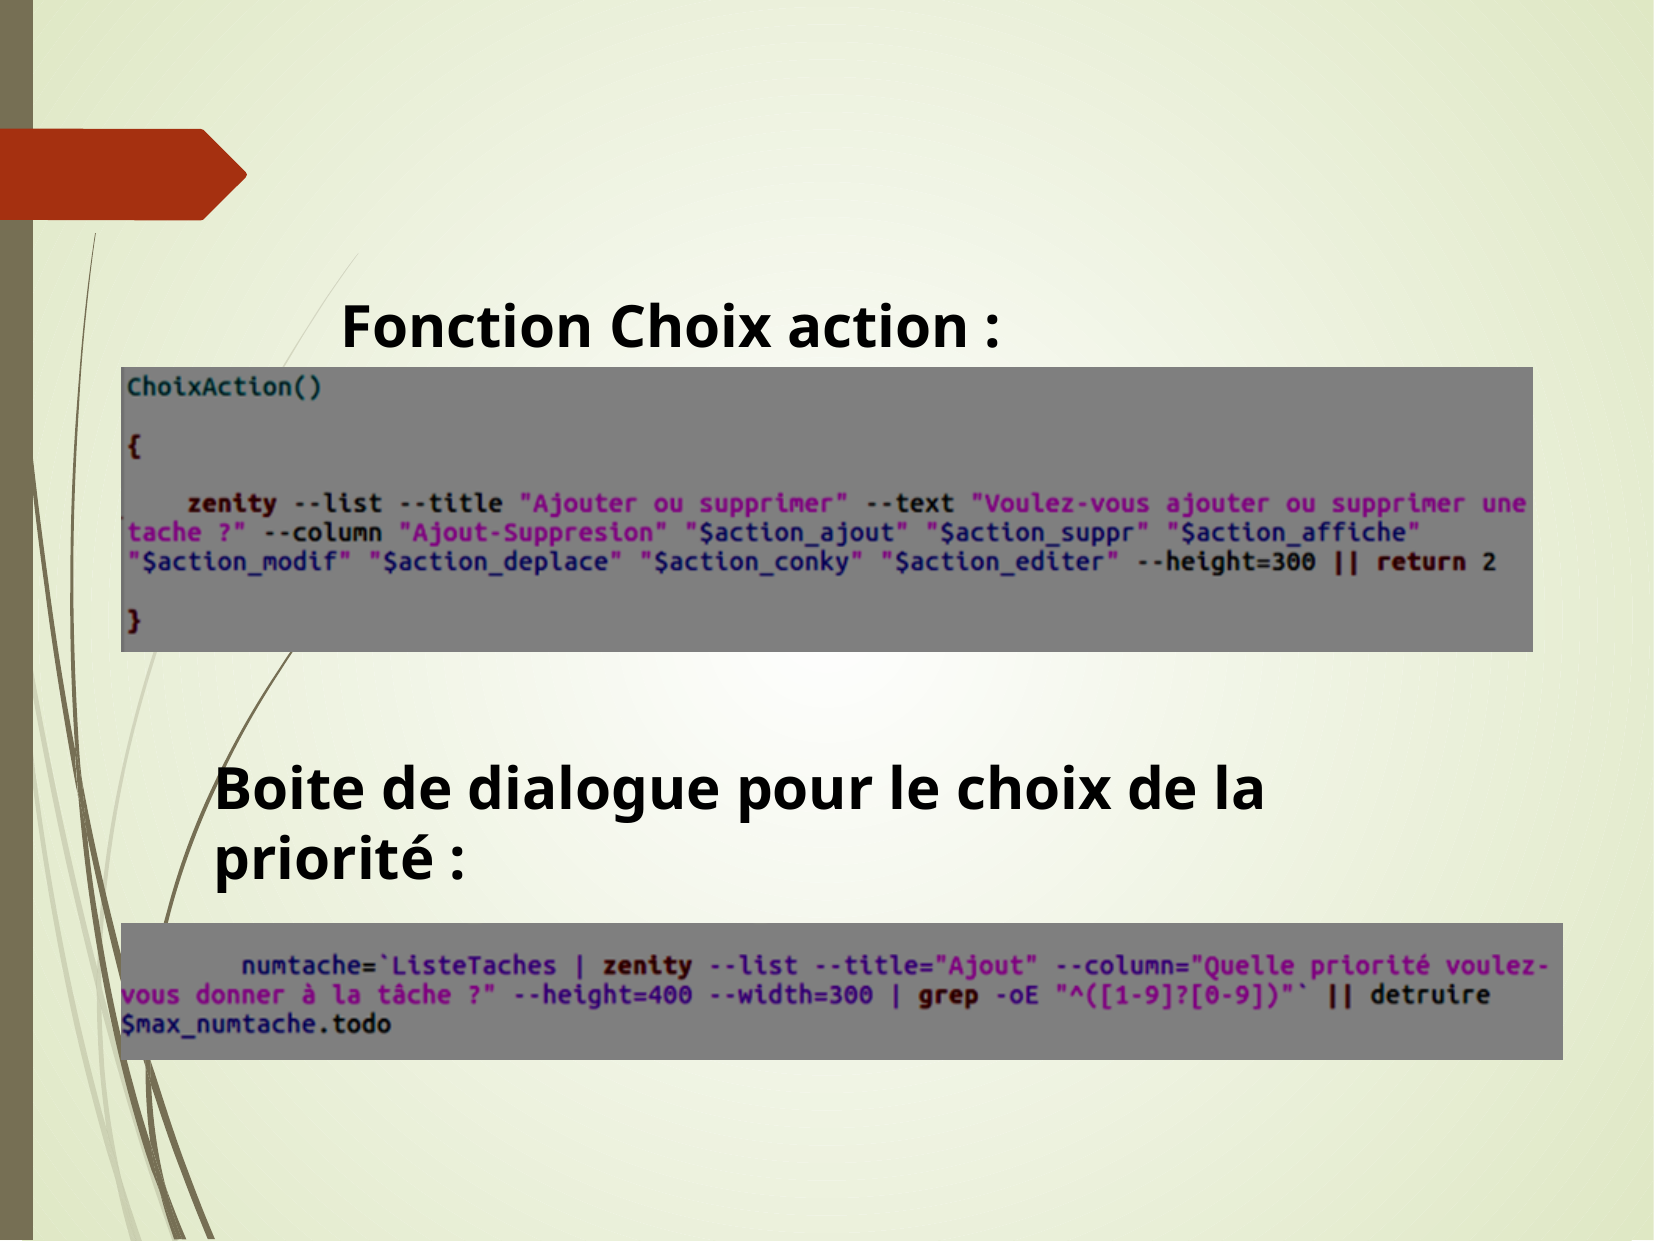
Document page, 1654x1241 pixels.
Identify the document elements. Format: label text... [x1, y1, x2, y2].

picture [121, 367, 1533, 652]
picture [121, 923, 1563, 1060]
text_box Boite de dialogue pour le choix de la priorité : [198, 743, 1383, 900]
text_box Fonction Choix action : [325, 281, 1129, 368]
